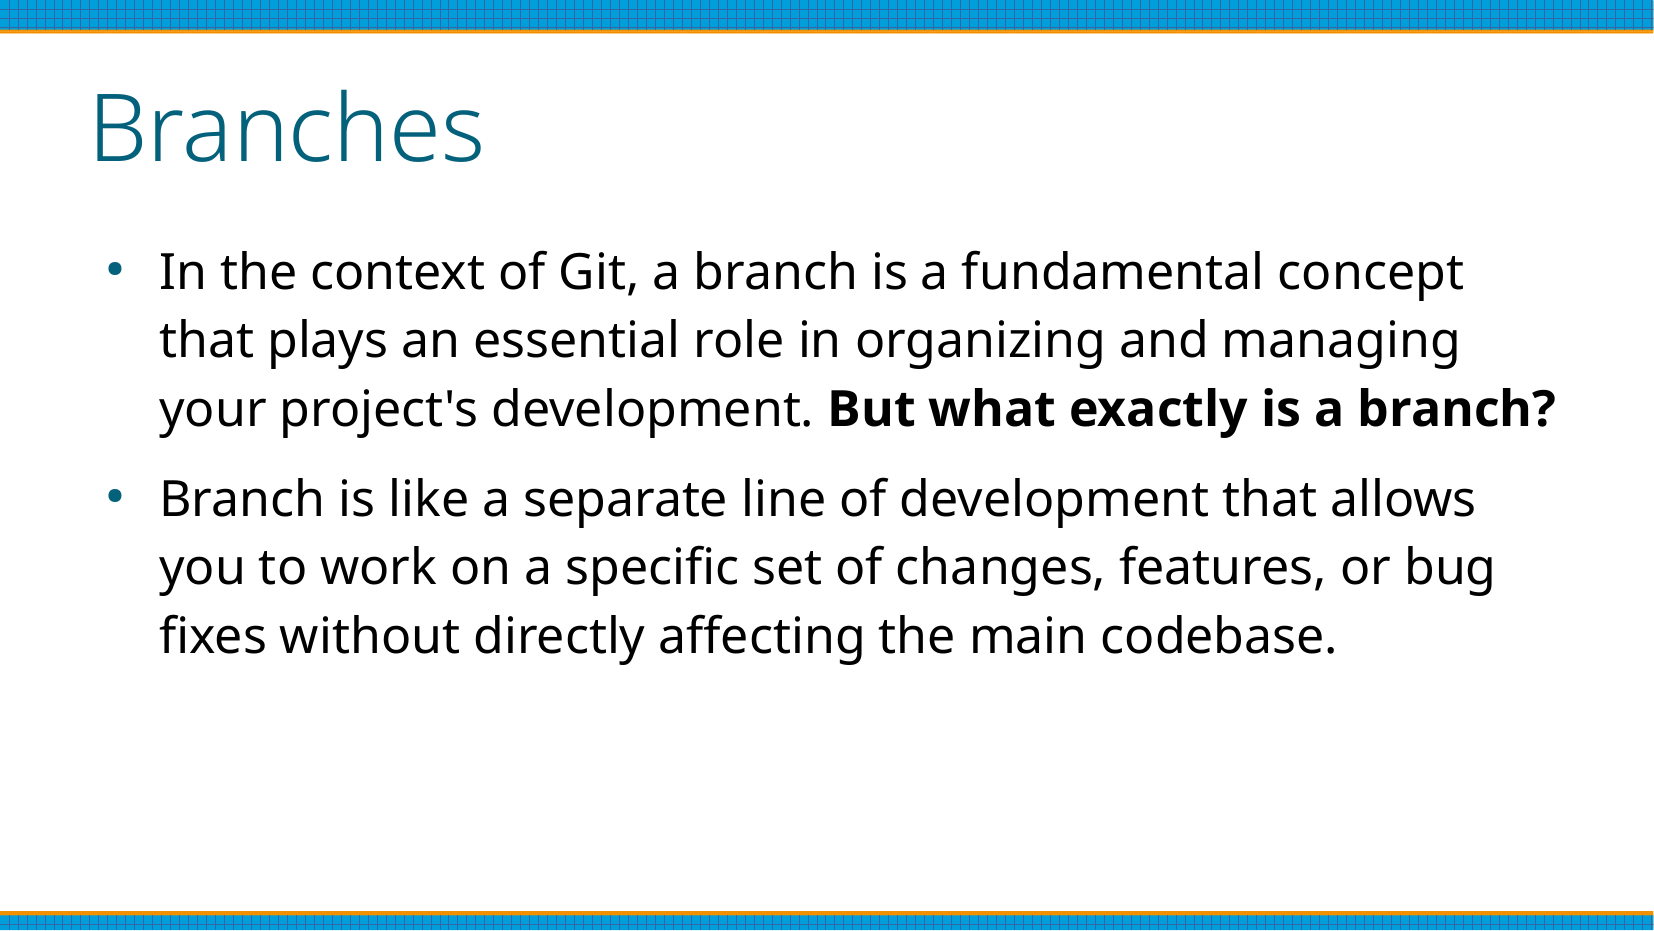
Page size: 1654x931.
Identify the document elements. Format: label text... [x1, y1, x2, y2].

list In the context of Git, a branch is a fundamental concept that plays an essential role in organizing and managing your project's development. But what exactly is a branch? Branch is like a separate line of development that allows you to work on a specific set of changes, features, or bug fixes without directly affecting the main codebase. [88, 236, 1565, 901]
title Branches [88, 44, 1565, 207]
